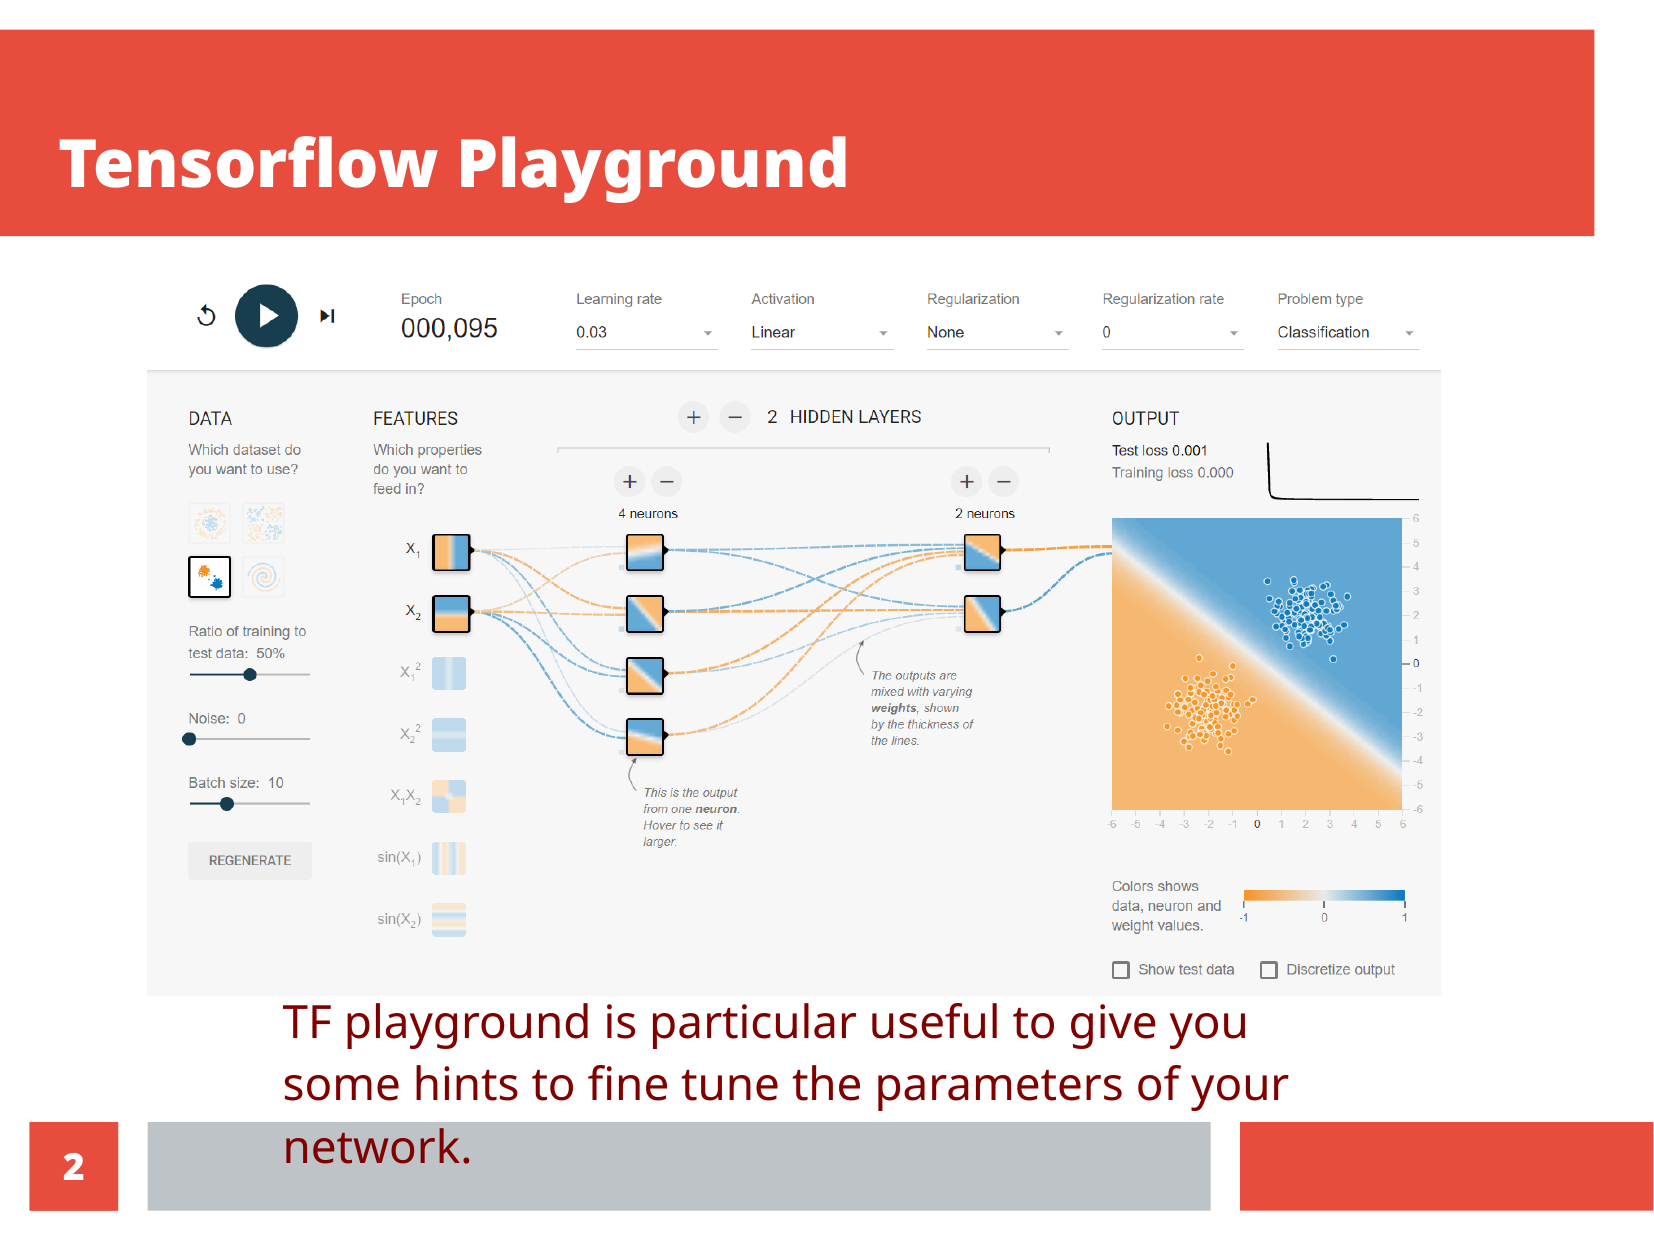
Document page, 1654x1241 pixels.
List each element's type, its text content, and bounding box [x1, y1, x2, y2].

title Tensorflow Playground [59, 59, 1595, 207]
picture [147, 267, 1441, 996]
text_box TF playground is particular useful to give you some hints to fine tune the parameters of your network. [267, 981, 1345, 1157]
